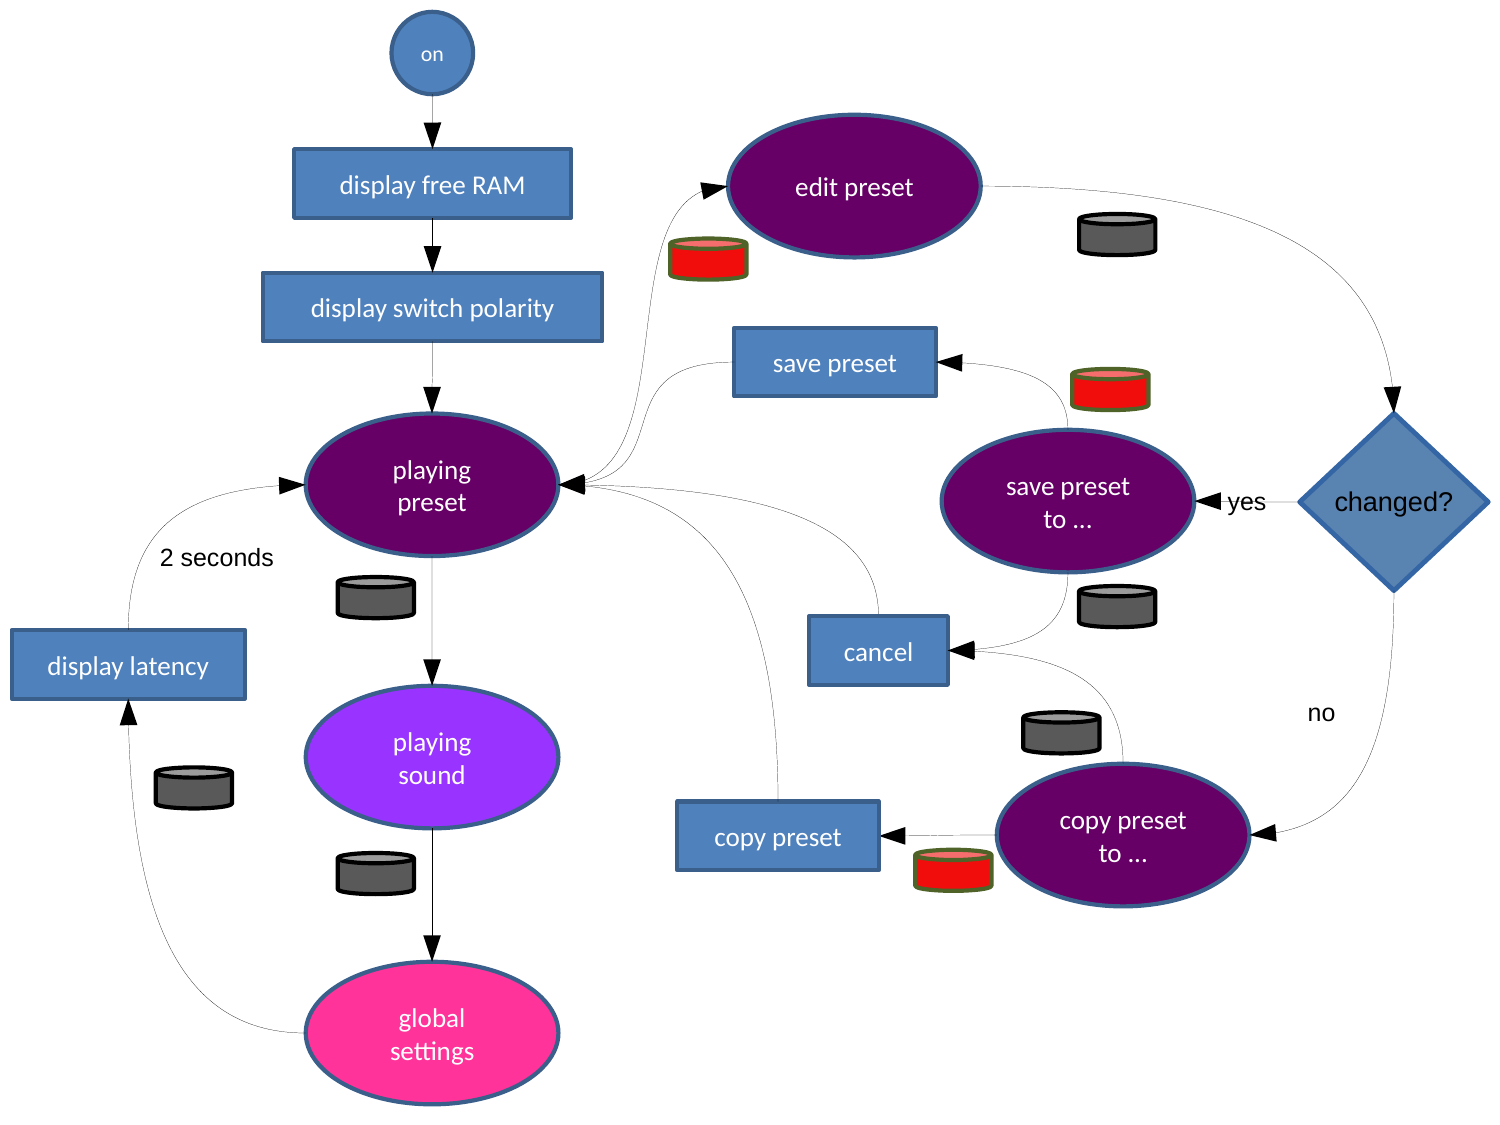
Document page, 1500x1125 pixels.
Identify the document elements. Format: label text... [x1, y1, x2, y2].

text_box display free RAM [294, 149, 571, 218]
text_box [155, 773, 233, 809]
text_box changed? [1300, 414, 1489, 590]
text_box cancel [809, 616, 948, 685]
text_box [1023, 718, 1100, 754]
text_box save preset to ... [941, 429, 1195, 573]
text_box playing preset [305, 413, 559, 557]
text_box [670, 245, 747, 280]
text_box playing sound [305, 685, 559, 829]
text_box [1072, 375, 1149, 411]
text_box [337, 583, 414, 619]
text_box display switch polarity [262, 272, 603, 342]
text_box [1079, 592, 1156, 628]
text_box [1079, 220, 1156, 256]
text_box save preset [734, 327, 936, 397]
text_box [337, 859, 414, 895]
text_box edit preset [728, 114, 981, 258]
text_box on [391, 11, 474, 95]
text_box global settings [305, 961, 559, 1105]
text_box display latency [11, 629, 245, 699]
text_box [915, 856, 992, 891]
text_box copy preset to ... [996, 763, 1250, 907]
text_box copy preset [677, 801, 879, 871]
